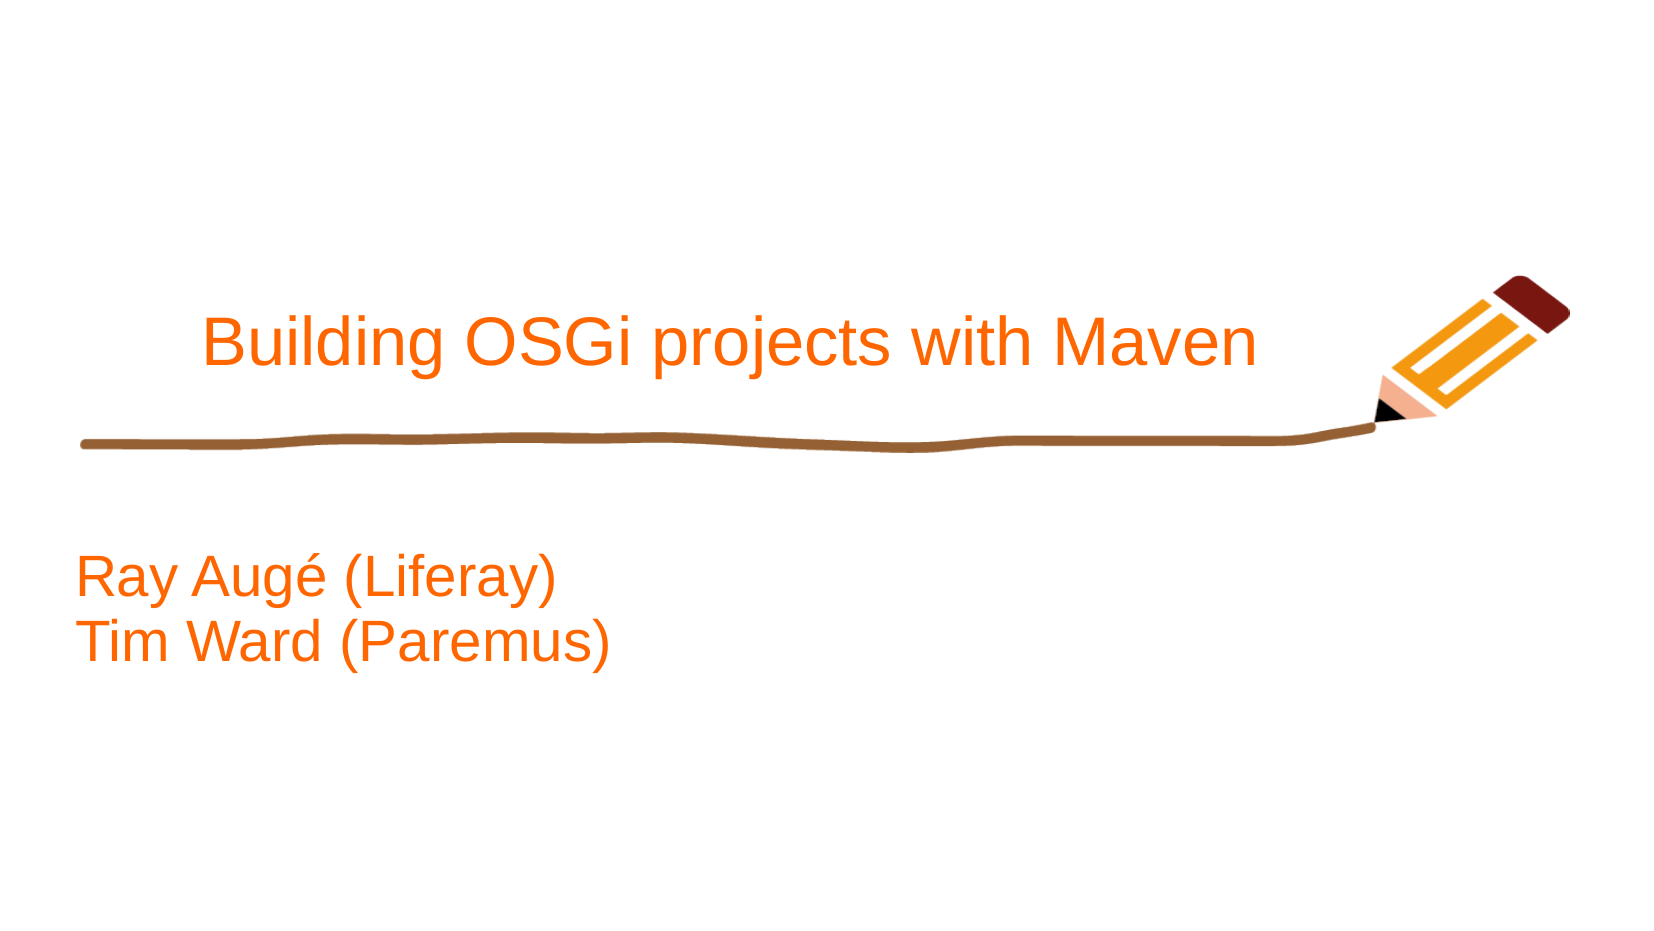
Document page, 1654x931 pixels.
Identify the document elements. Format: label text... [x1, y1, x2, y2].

title Ray Augé (Liferay) Tim Ward (Paremus) [75, 530, 1371, 687]
title Building OSGi projects with Maven [82, 263, 1379, 420]
picture [80, 275, 1570, 453]
